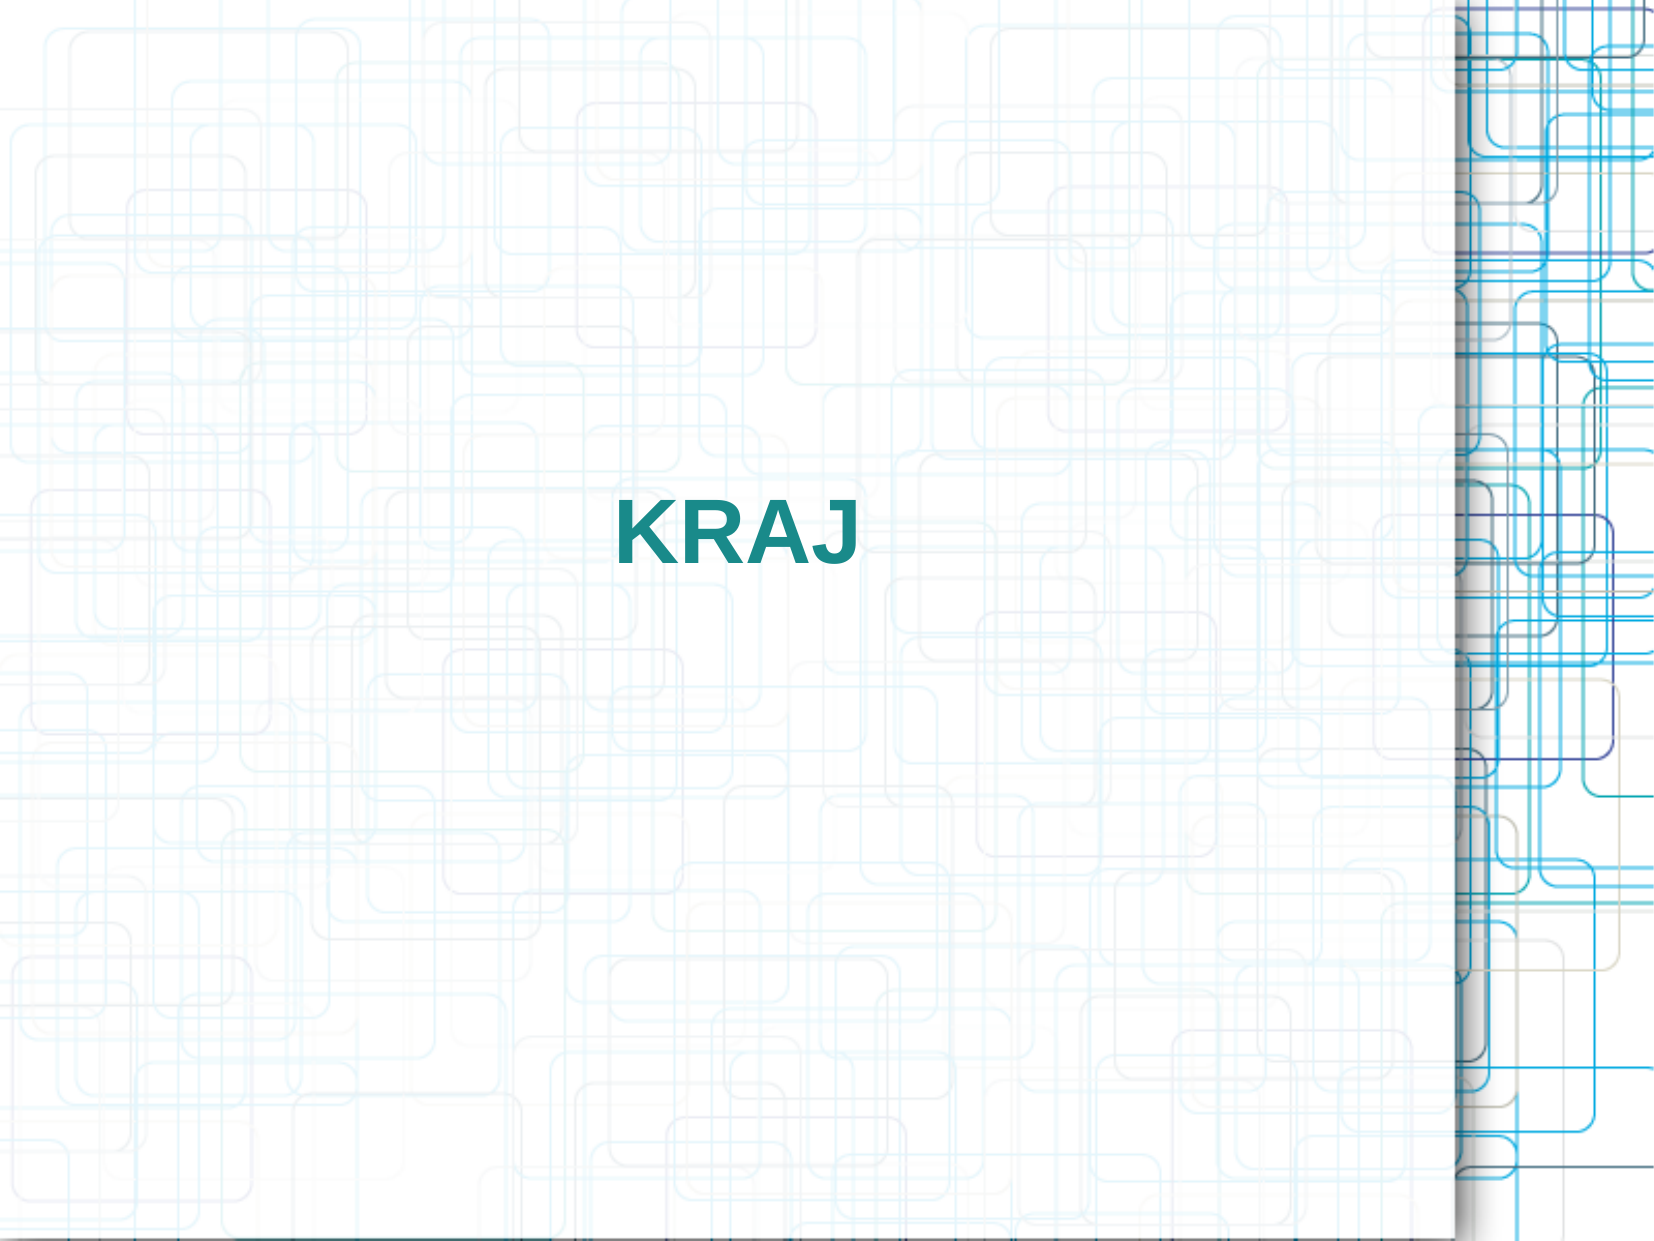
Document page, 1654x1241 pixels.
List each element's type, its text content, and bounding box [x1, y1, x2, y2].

title KRAJ [59, 480, 1418, 688]
picture [0, 0, 1654, 1241]
